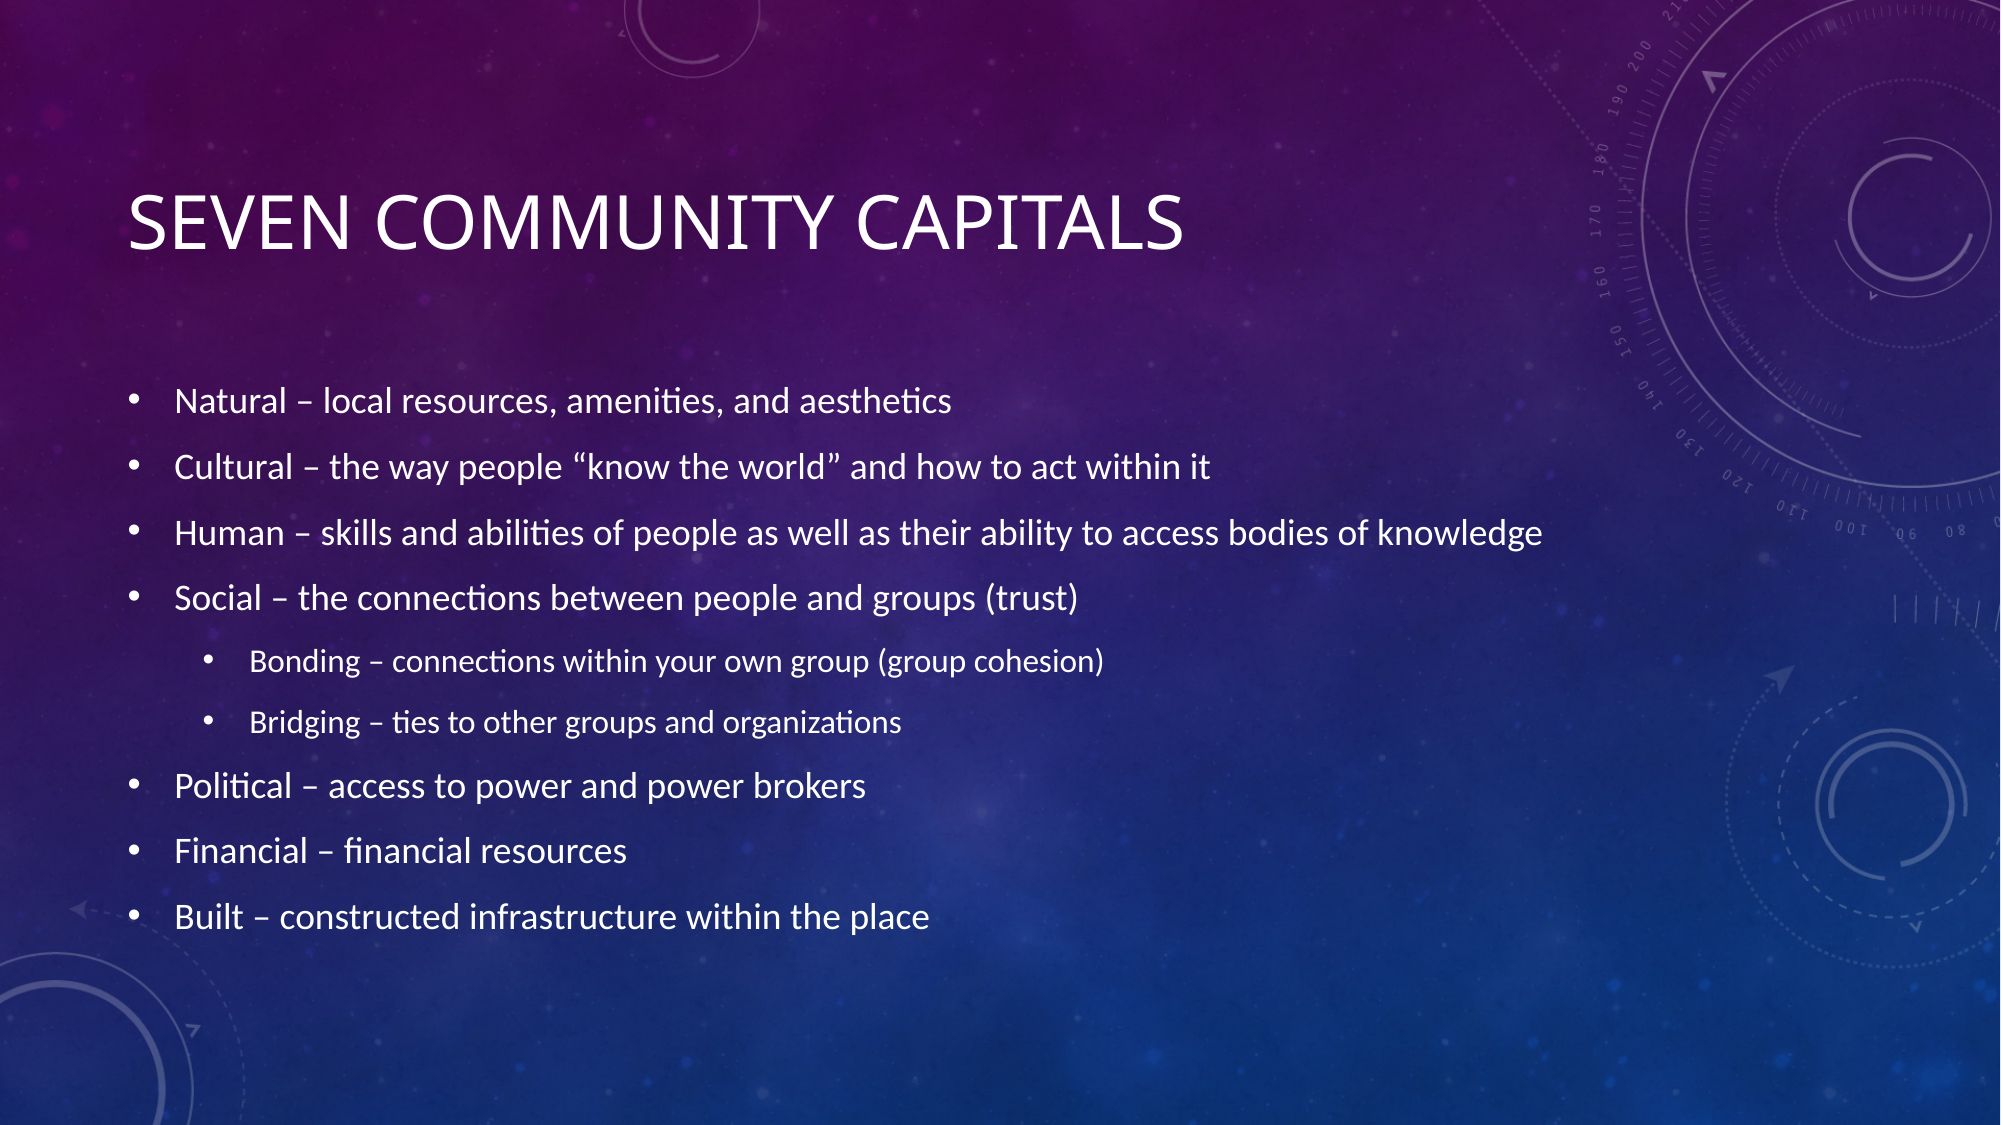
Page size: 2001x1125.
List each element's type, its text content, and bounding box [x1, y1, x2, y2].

picture [0, 0, 2001, 1125]
title Seven community capitals [112, 99, 1775, 265]
list Natural – local resources, amenities, and aesthetics Cultural – the way people “know the world” and how to act within it Human – skills and abilities of people as well as their ability to access bodies of knowledge Social – the connections between people and groups (trust) Bonding – connections within your own group (group cohesion) Bridging – ties to other groups and organizations Political – access to power and power brokers Financial – financial resources Built – constructed infrastructure within the place [112, 265, 1775, 1048]
